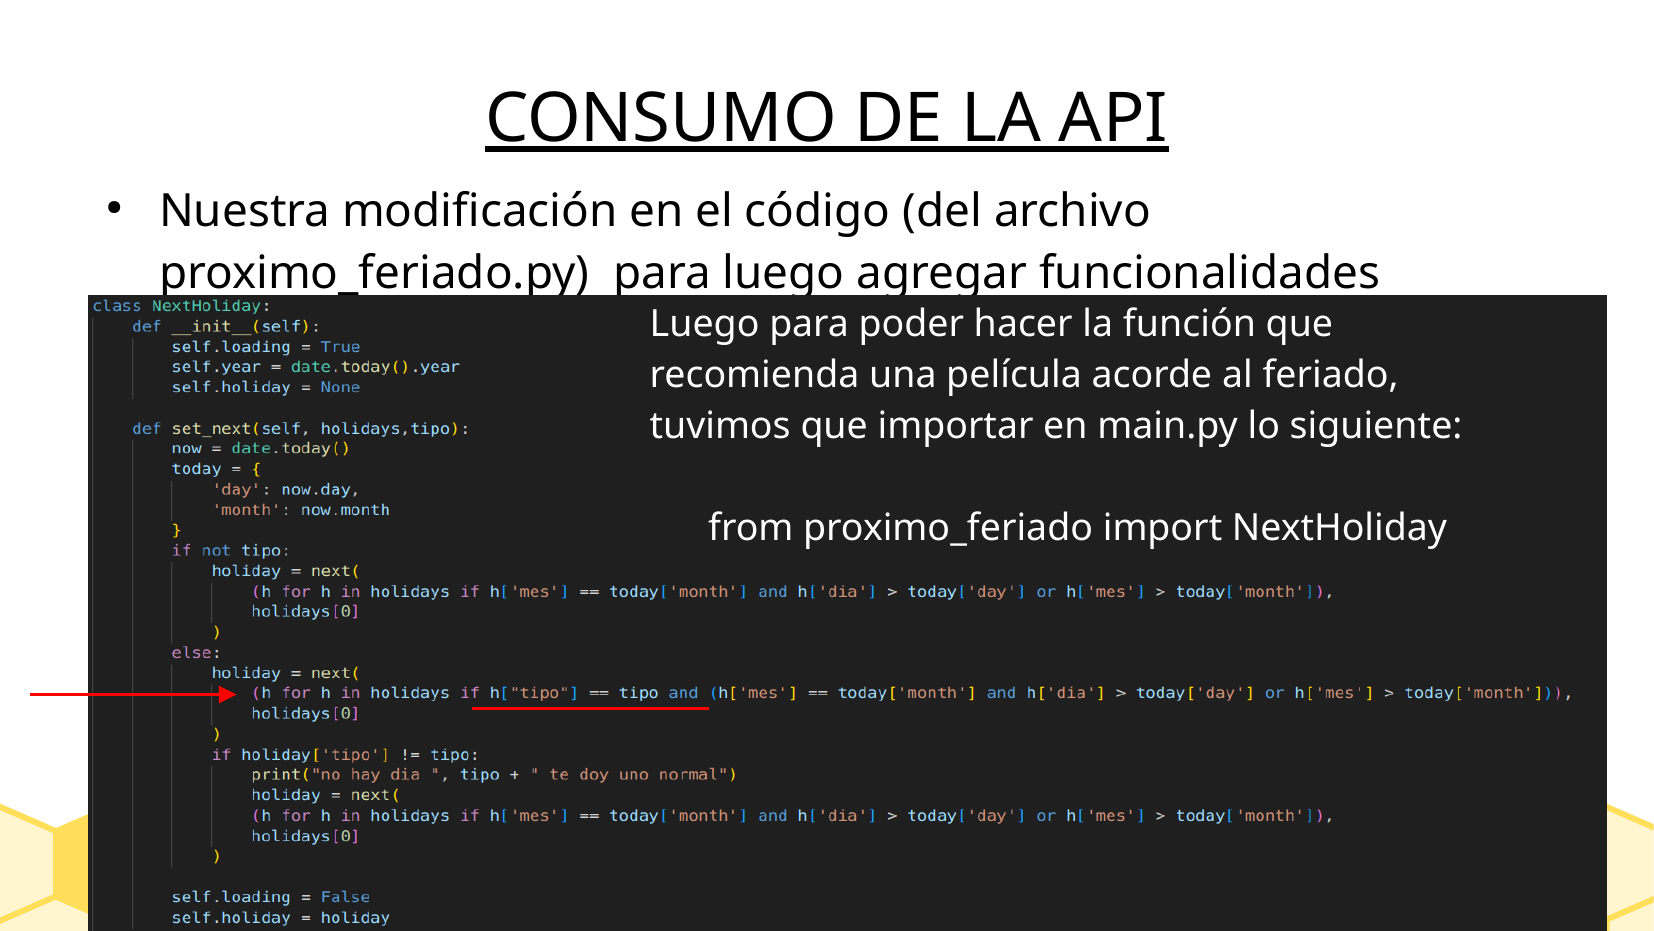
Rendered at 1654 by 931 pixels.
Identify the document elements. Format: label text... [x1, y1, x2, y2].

title CONSUMO DE LA API [82, 37, 1571, 193]
picture [88, 295, 1607, 931]
title Luego para poder hacer la función que recomienda una película acorde al feriado, tuvimos que importar en main.py lo siguiente: from proximo_feriado import NextHoliday [649, 324, 1548, 525]
list Nuestra modificación en el código (del archivo proximo_feriado.py) para luego agregar funcionalidades relacionadas con los feriados fue la siguiente: [88, 177, 1577, 295]
